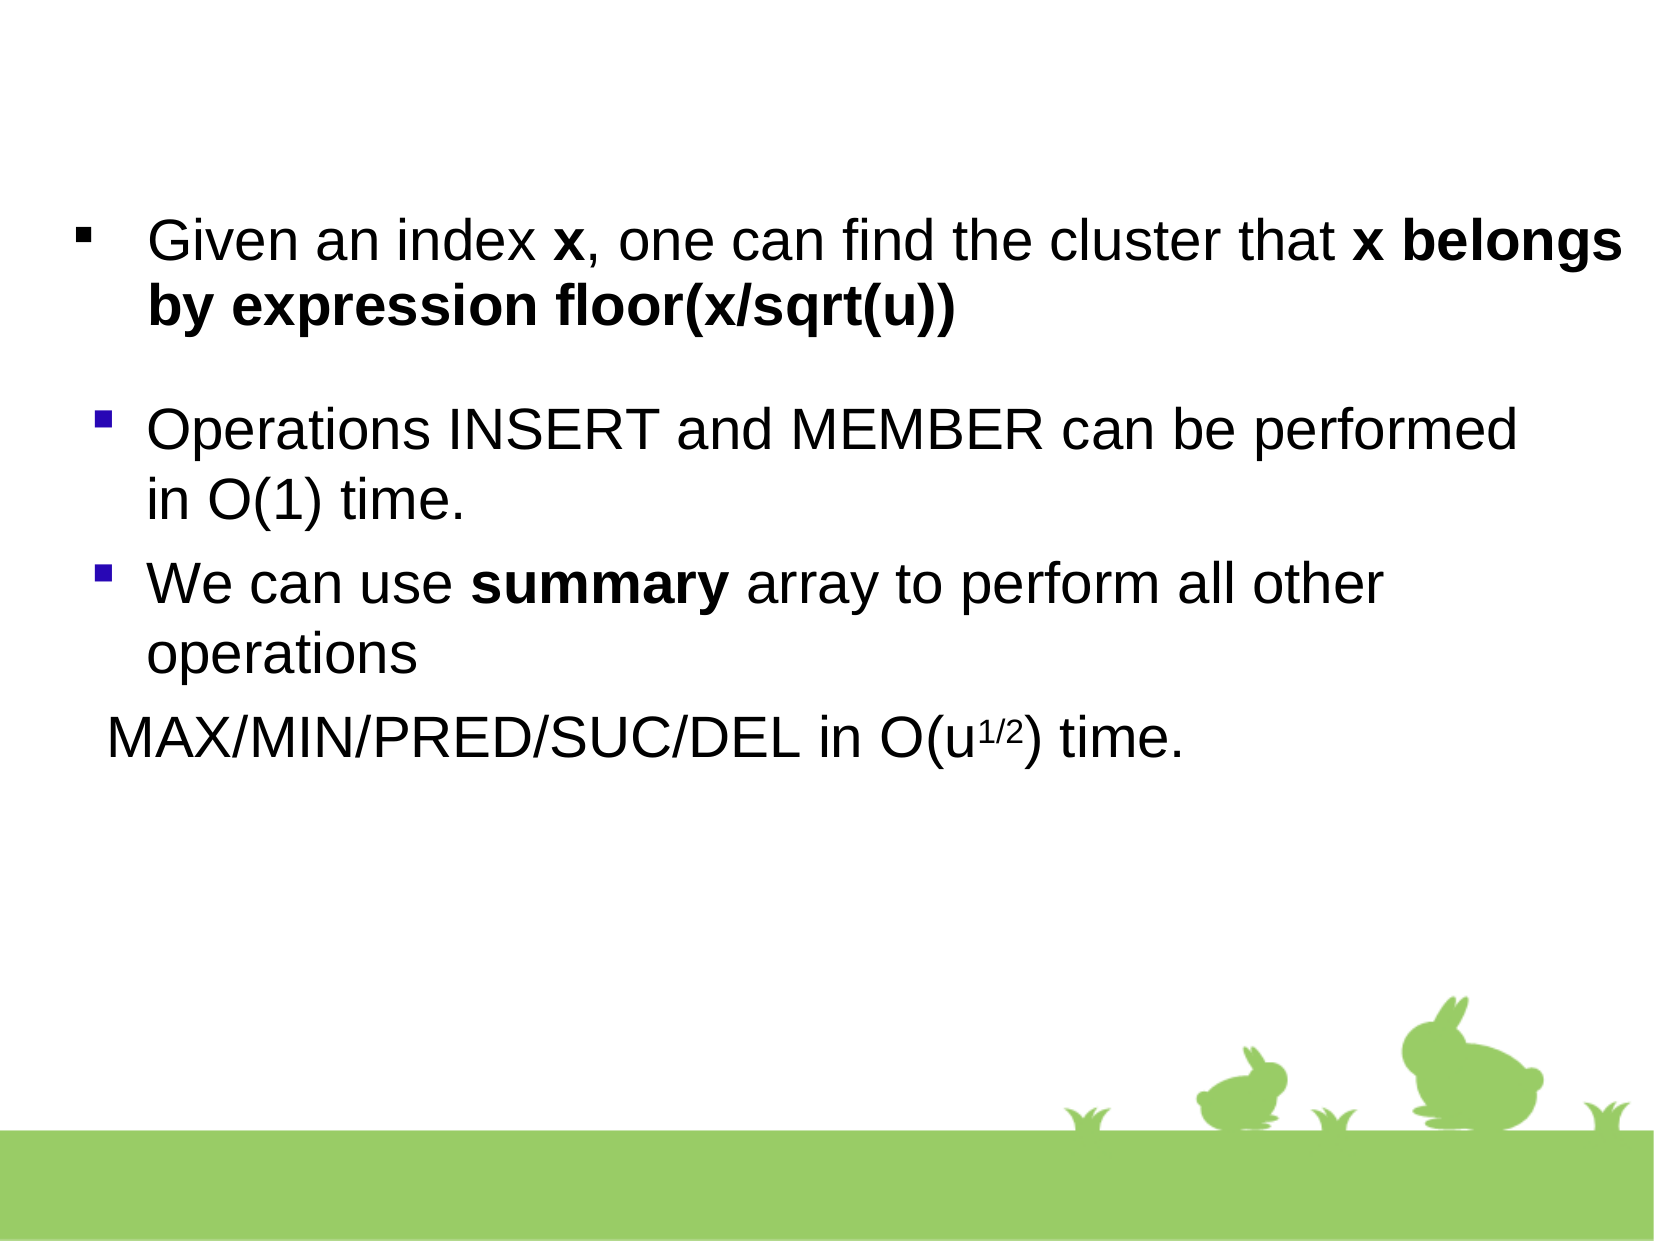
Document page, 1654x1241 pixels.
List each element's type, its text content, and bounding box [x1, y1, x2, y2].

text_box Given an index x, one can find the cluster that x belongs by expression floor(x/sqrt(u)) [59, 200, 1651, 346]
picture [0, 0, 1654, 1241]
text_box Operations INSERT and MEMBER can be performed in O(1) time. We can use summary array to perform all other operations MAX/MIN/PRED/SUC/DEL in O(u1/2) time. [87, 389, 1595, 770]
